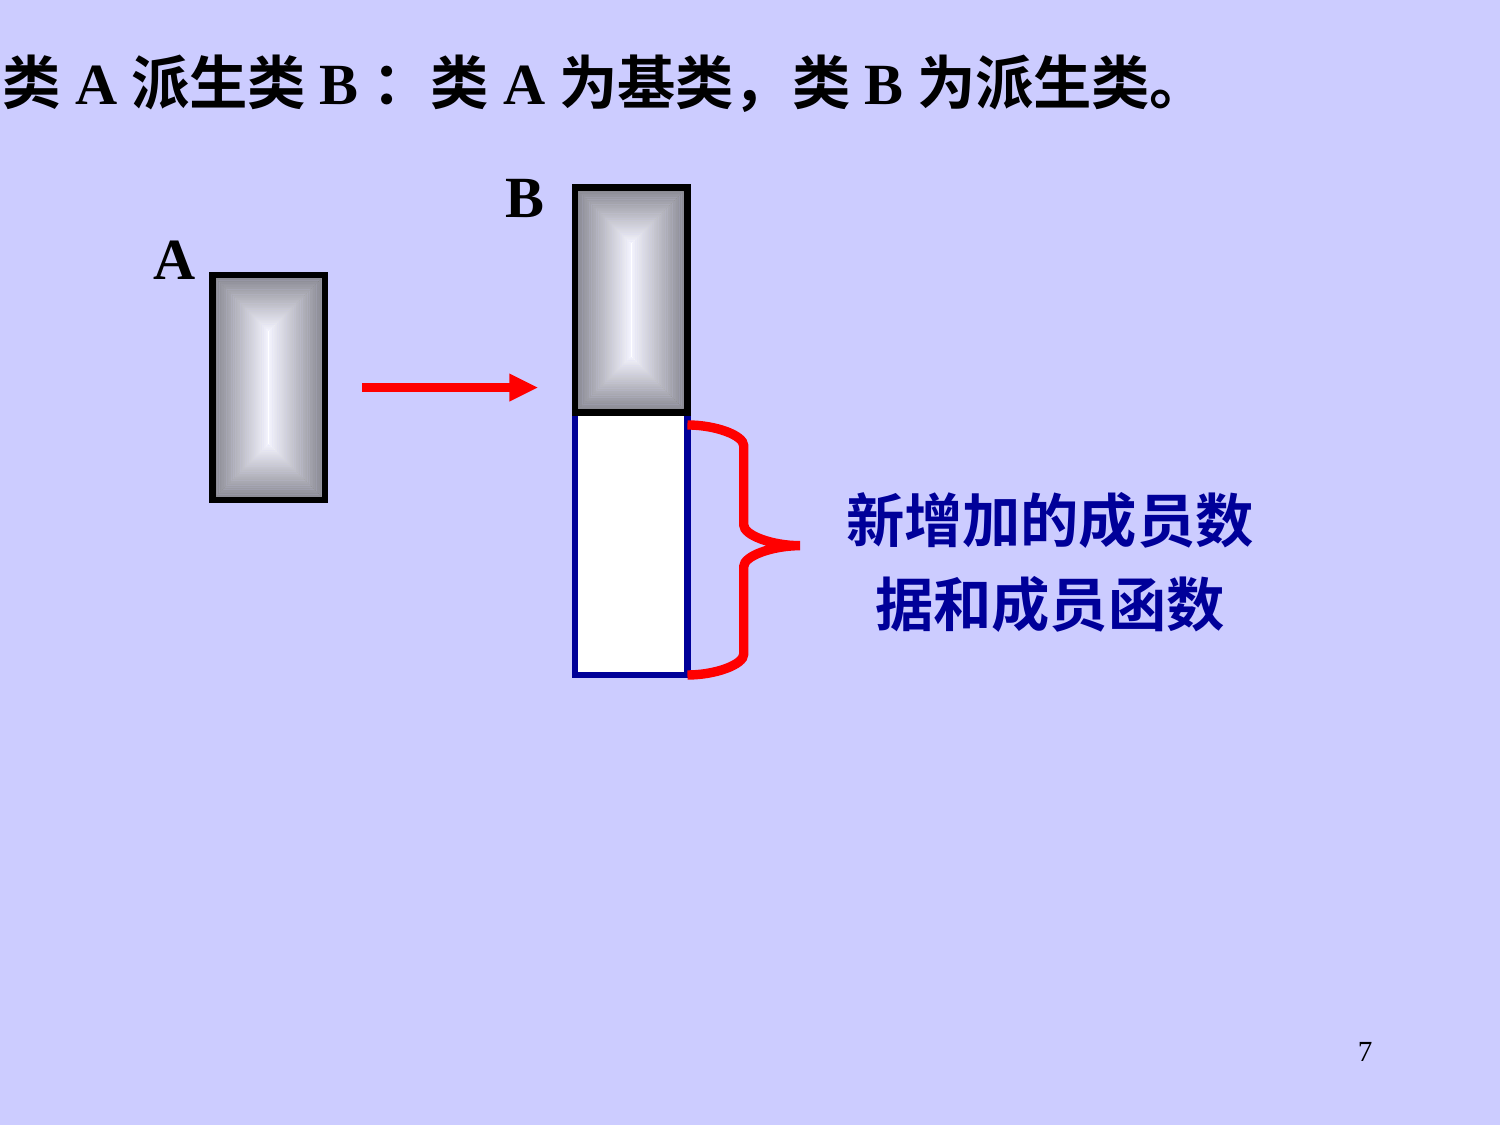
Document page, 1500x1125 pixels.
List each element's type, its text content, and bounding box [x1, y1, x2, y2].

text_box [212, 275, 325, 501]
text_box <编号> [1074, 1025, 1388, 1101]
text_box A [137, 212, 213, 294]
text_box [574, 187, 688, 675]
text_box 新增加的成员数据和成员函数 [825, 462, 1276, 646]
text_box 类A派生类B：类A为基类，类B为派生类。 [0, 37, 1176, 119]
text_box B [487, 149, 563, 231]
